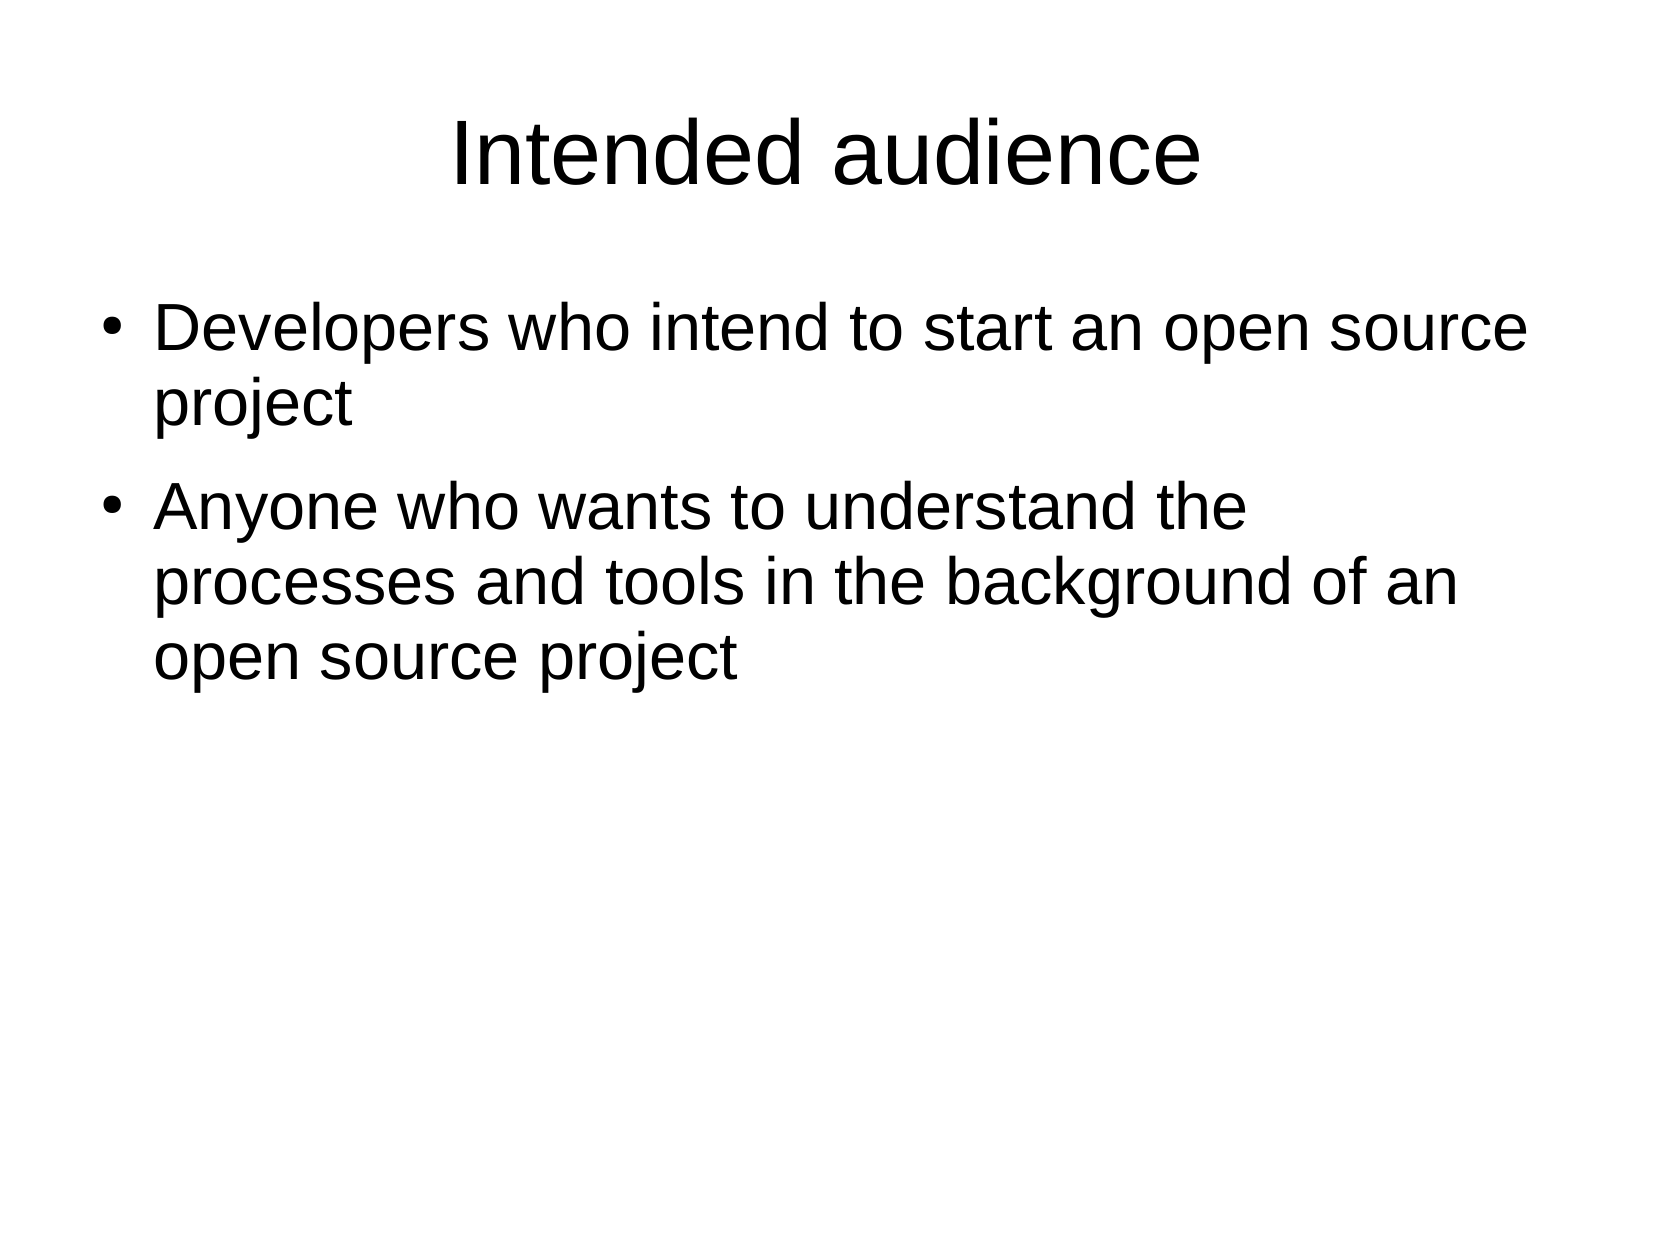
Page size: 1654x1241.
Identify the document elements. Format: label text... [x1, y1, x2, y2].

title Intended audience [82, 49, 1571, 257]
list Developers who intend to start an open source project Anyone who wants to understand the processes and tools in the background of an open source project [82, 290, 1571, 1010]
